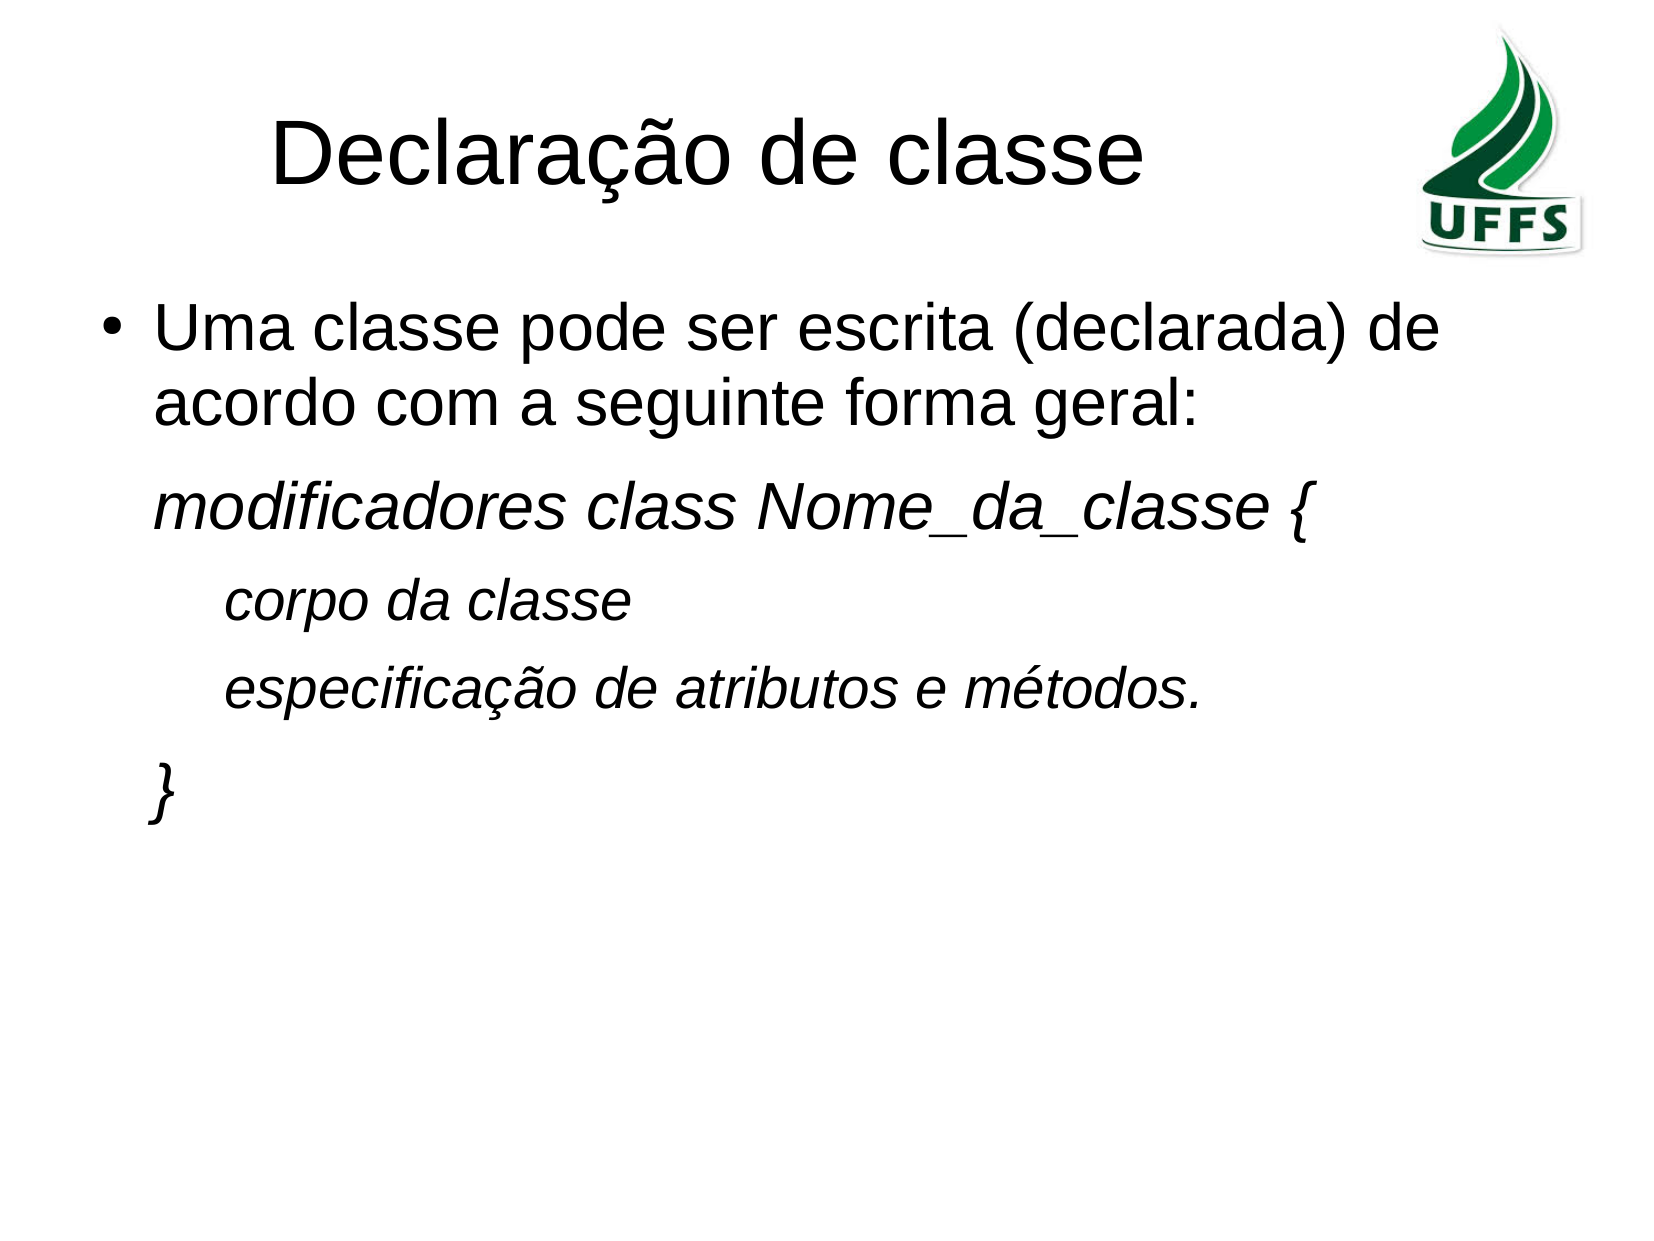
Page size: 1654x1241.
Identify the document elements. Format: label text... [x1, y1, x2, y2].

list Uma classe pode ser escrita (declarada) de acordo com a seguinte forma geral: modificadores class Nome_da_classe { corpo da classe especificação de atributos e métodos. } [82, 290, 1571, 1010]
picture [1381, 20, 1624, 272]
title Declaração de classe [82, 49, 1335, 257]
